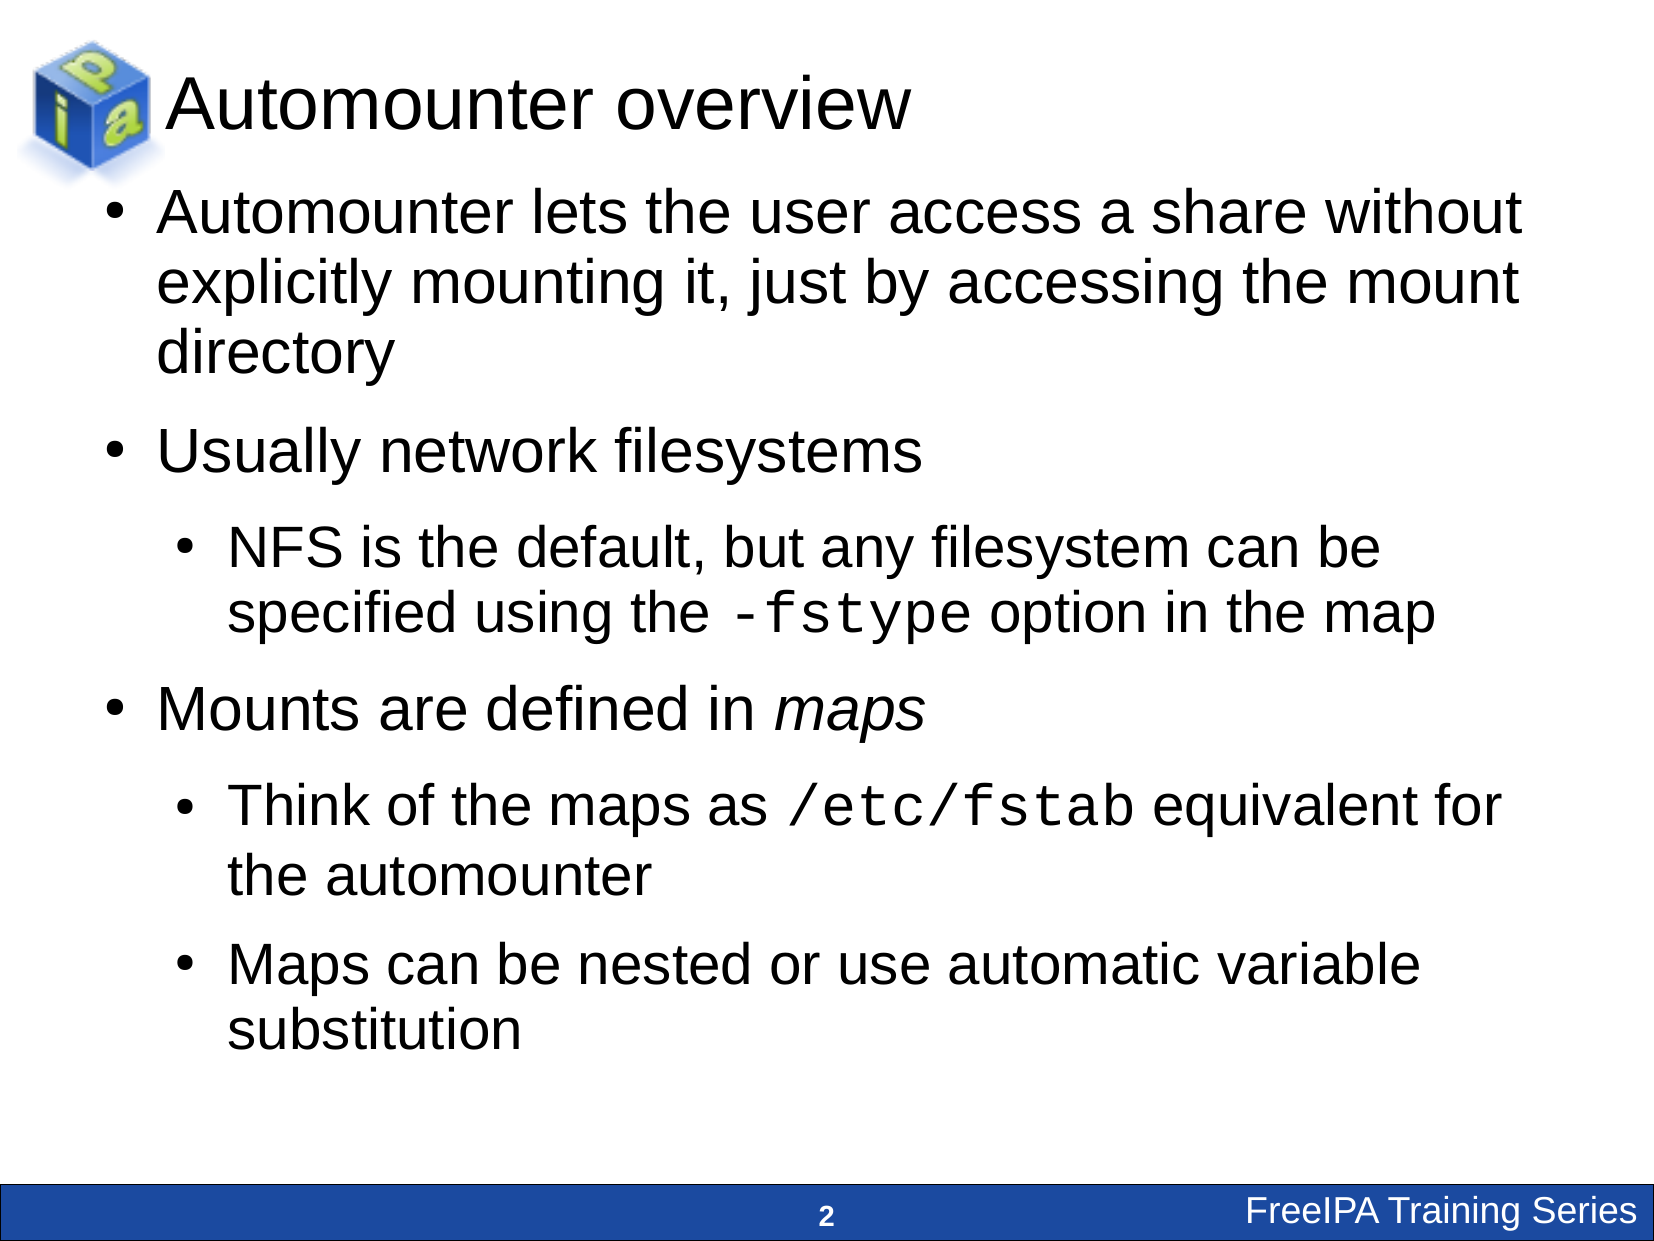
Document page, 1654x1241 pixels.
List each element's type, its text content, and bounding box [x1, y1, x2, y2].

title Automounter overview [165, 0, 1654, 208]
list Automounter lets the user access a share without explicitly mounting it, just by accessing the mount directory Usually network filesystems NFS is the default, but any filesystem can be specified using the -fstype option in the map Mounts are defined in maps Think of the maps as /etc/fstab equivalent for the automounter Maps can be nested or use automatic variable substitution [85, 177, 1575, 1062]
picture [17, 34, 165, 193]
